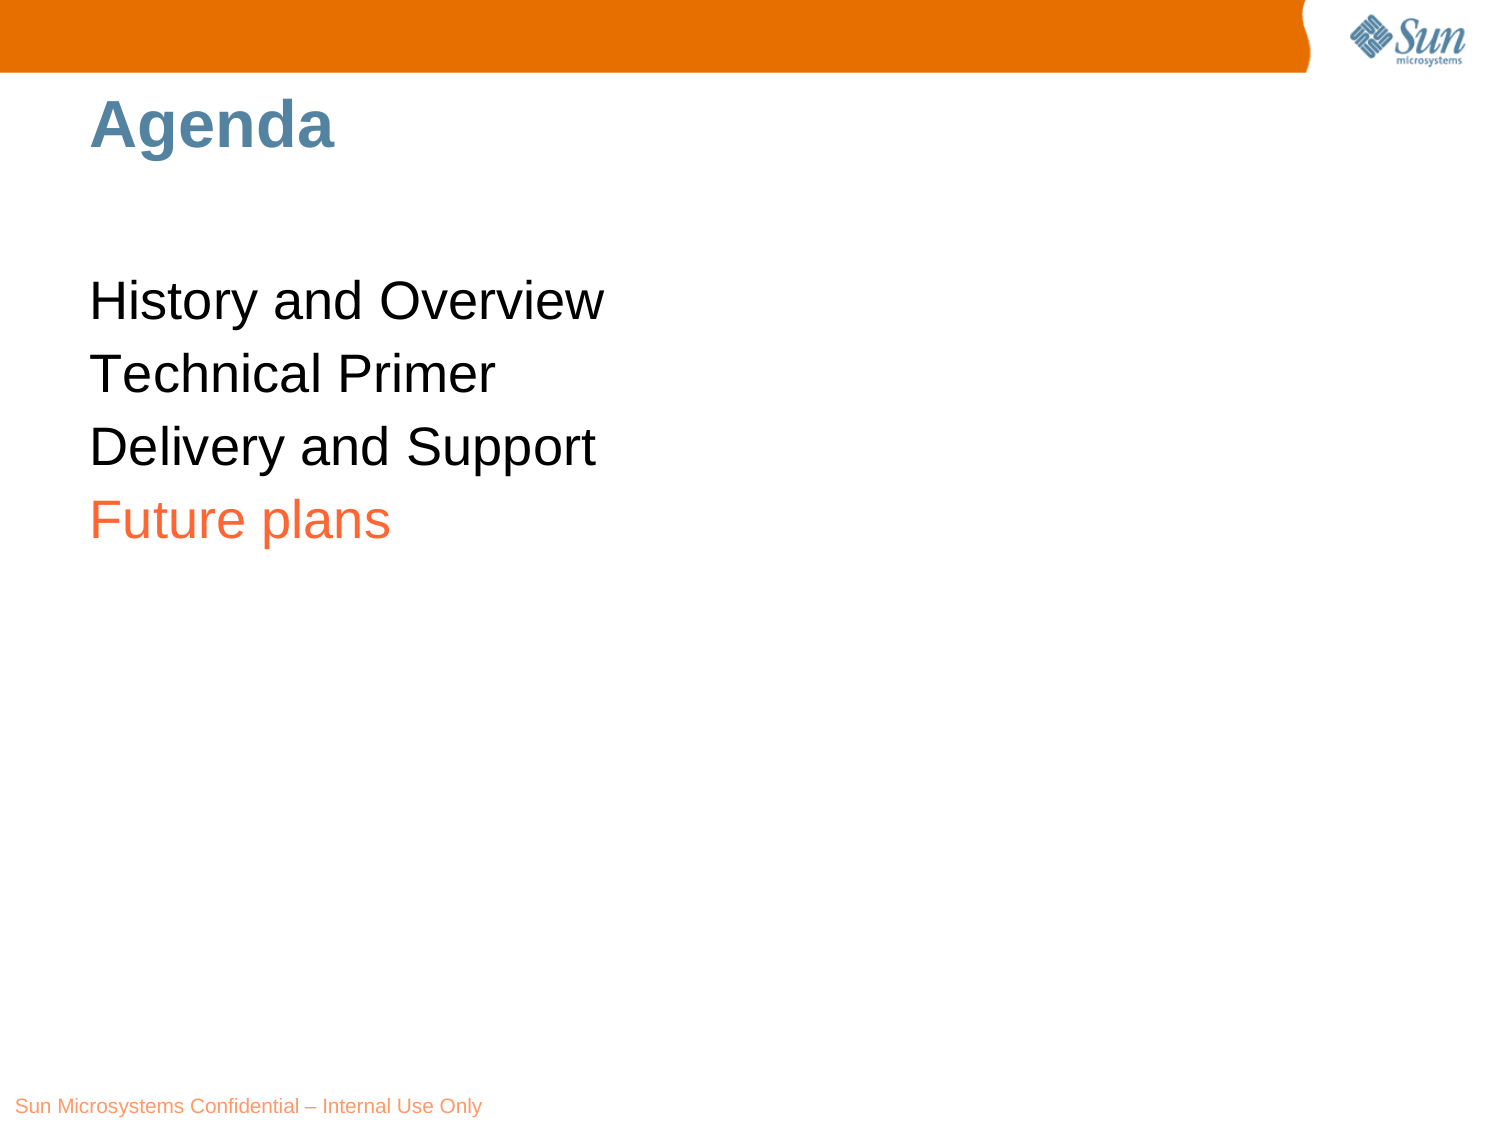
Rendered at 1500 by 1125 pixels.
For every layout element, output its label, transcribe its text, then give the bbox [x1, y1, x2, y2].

title Agenda [75, 79, 1426, 225]
picture [0, 0, 1500, 75]
list History and Overview Technical Primer Delivery and Support Future plans [75, 262, 1426, 1006]
